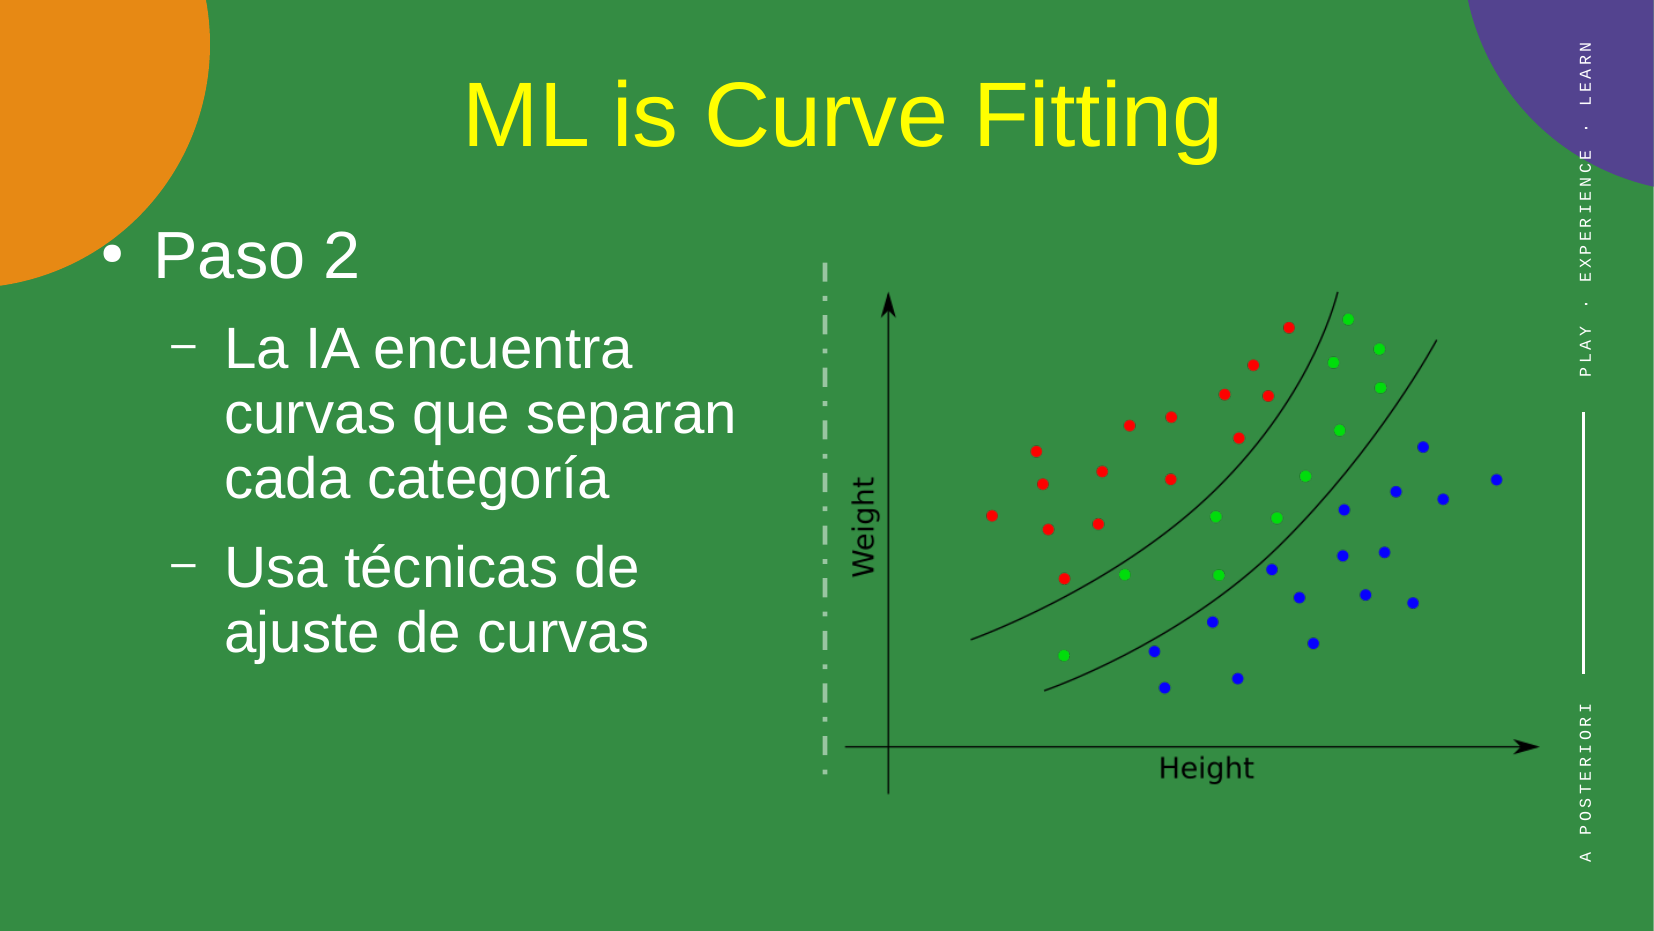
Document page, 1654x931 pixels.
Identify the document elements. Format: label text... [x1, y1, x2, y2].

list Paso 2 La IA encuentra curvas que separan cada categoría Usa técnicas de ajuste de curvas [82, 217, 788, 758]
picture [842, 269, 1555, 804]
title ML is Curve Fitting [187, 37, 1501, 193]
